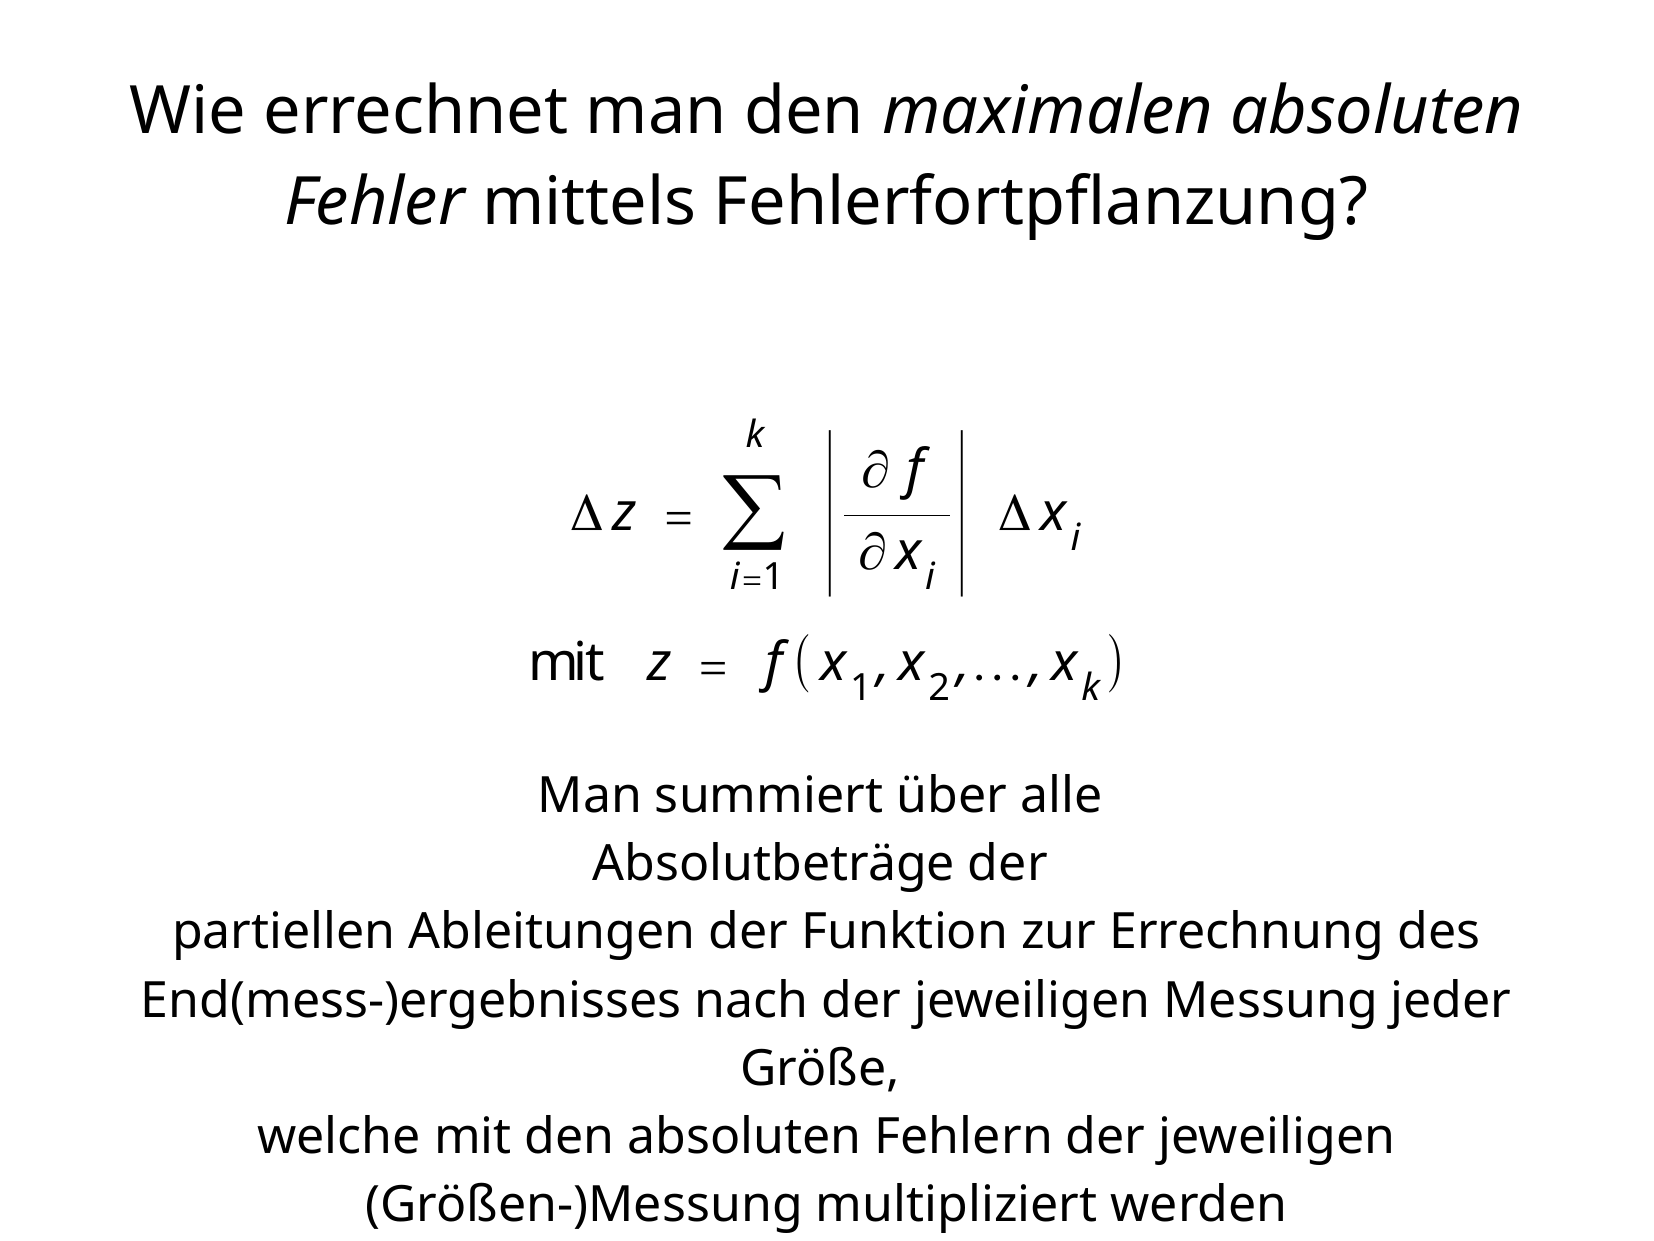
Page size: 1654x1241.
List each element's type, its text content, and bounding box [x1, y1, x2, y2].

title Wie errechnet man den maximalen absoluten Fehler mittels Fehlerfortpflanzung? [82, 49, 1571, 257]
subtitle Man summiert über alle Absolutbeträge der partiellen Ableitungen der Funktion zur Errechnung des End(mess-)ergebnisses nach der jeweiligen Messung jeder Größe, welche mit den absoluten Fehlern der jeweiligen (Größen-)Messung multipliziert werden [82, 462, 1571, 1192]
chart [522, 411, 1132, 711]
